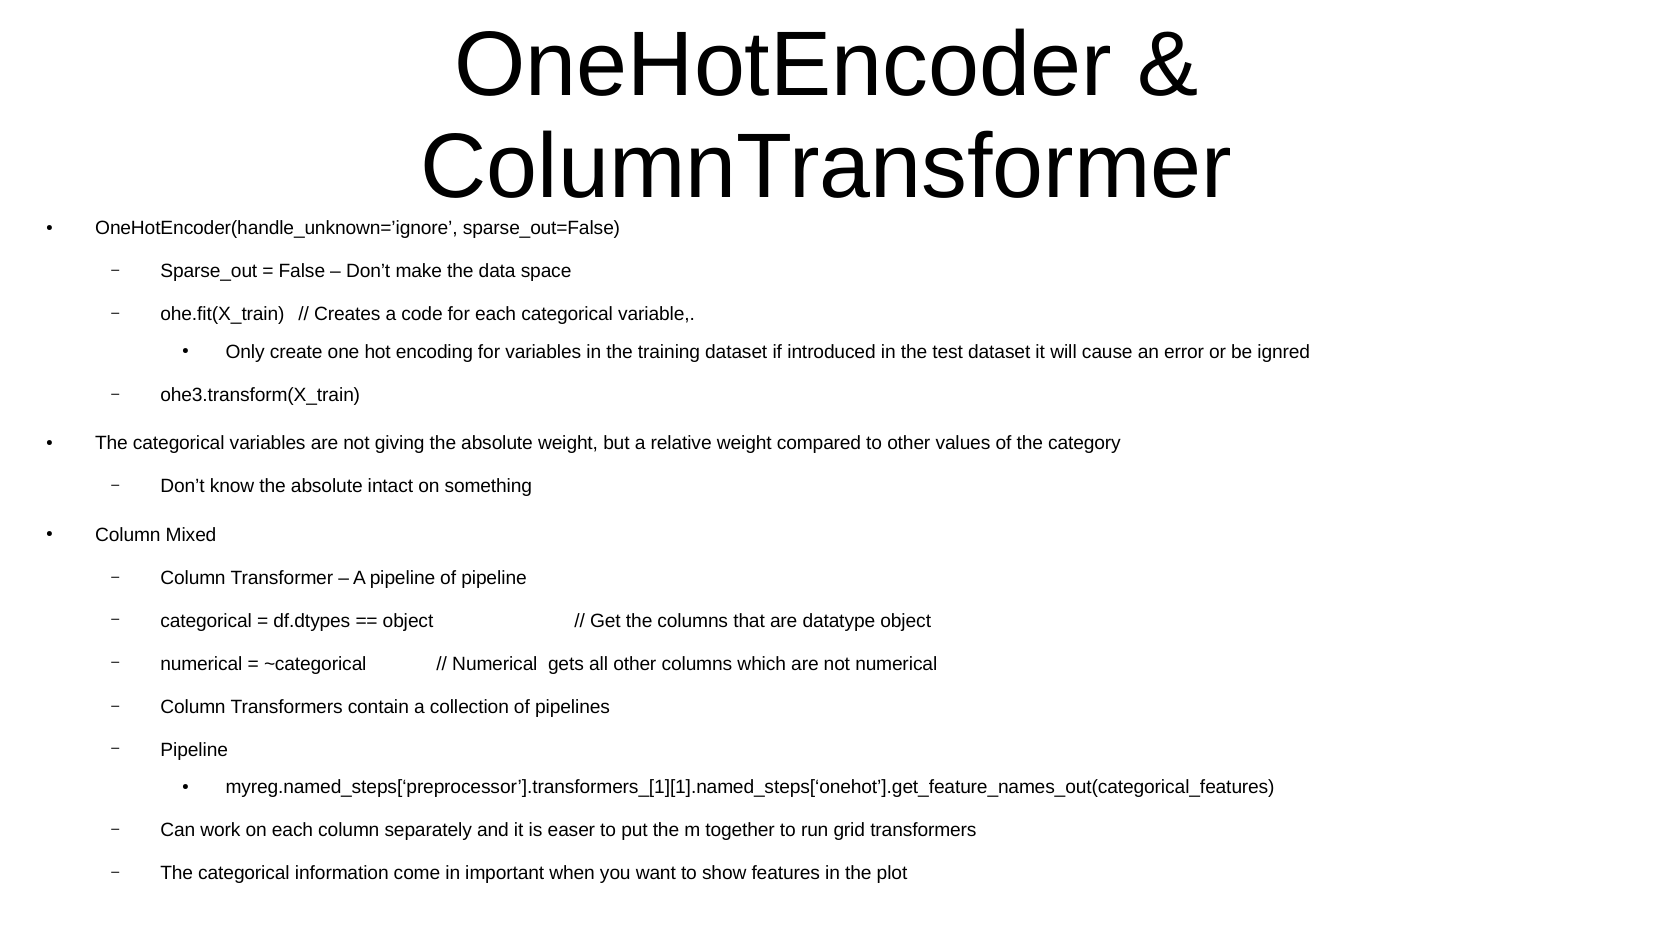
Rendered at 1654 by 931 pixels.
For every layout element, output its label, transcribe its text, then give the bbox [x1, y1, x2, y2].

title OneHotEncoder & ColumnTransformer [82, 12, 1571, 217]
list OneHotEncoder(handle_unknown=’ignore’, sparse_out=False) Sparse_out = False – Don’t make the data space ohe.fit(X_train) // Creates a code for each categorical variable,. Only create one hot encoding for variables in the training dataset if introduced in the test dataset it will cause an error or be ignred ohe3.transform(X_train) The categorical variables are not giving the absolute weight, but a relative weight compared to other values of the category Don’t know the absolute intact on something Column Mixed Column Transformer – A pipeline of pipeline categorical = df.dtypes == object // Get the columns that are datatype object numerical = ~categorical // Numerical gets all other columns which are not numerical Column Transformers contain a collection of pipelines Pipeline myreg.named_steps[‘preprocessor’].transformers_[1][1].named_steps[‘onehot’].get_feature_names_out(categorical_features) Can work on each column separately and it is easer to put the m together to run grid transformers The categorical information come in important when you want to show features in the plot [30, 217, 1571, 886]
